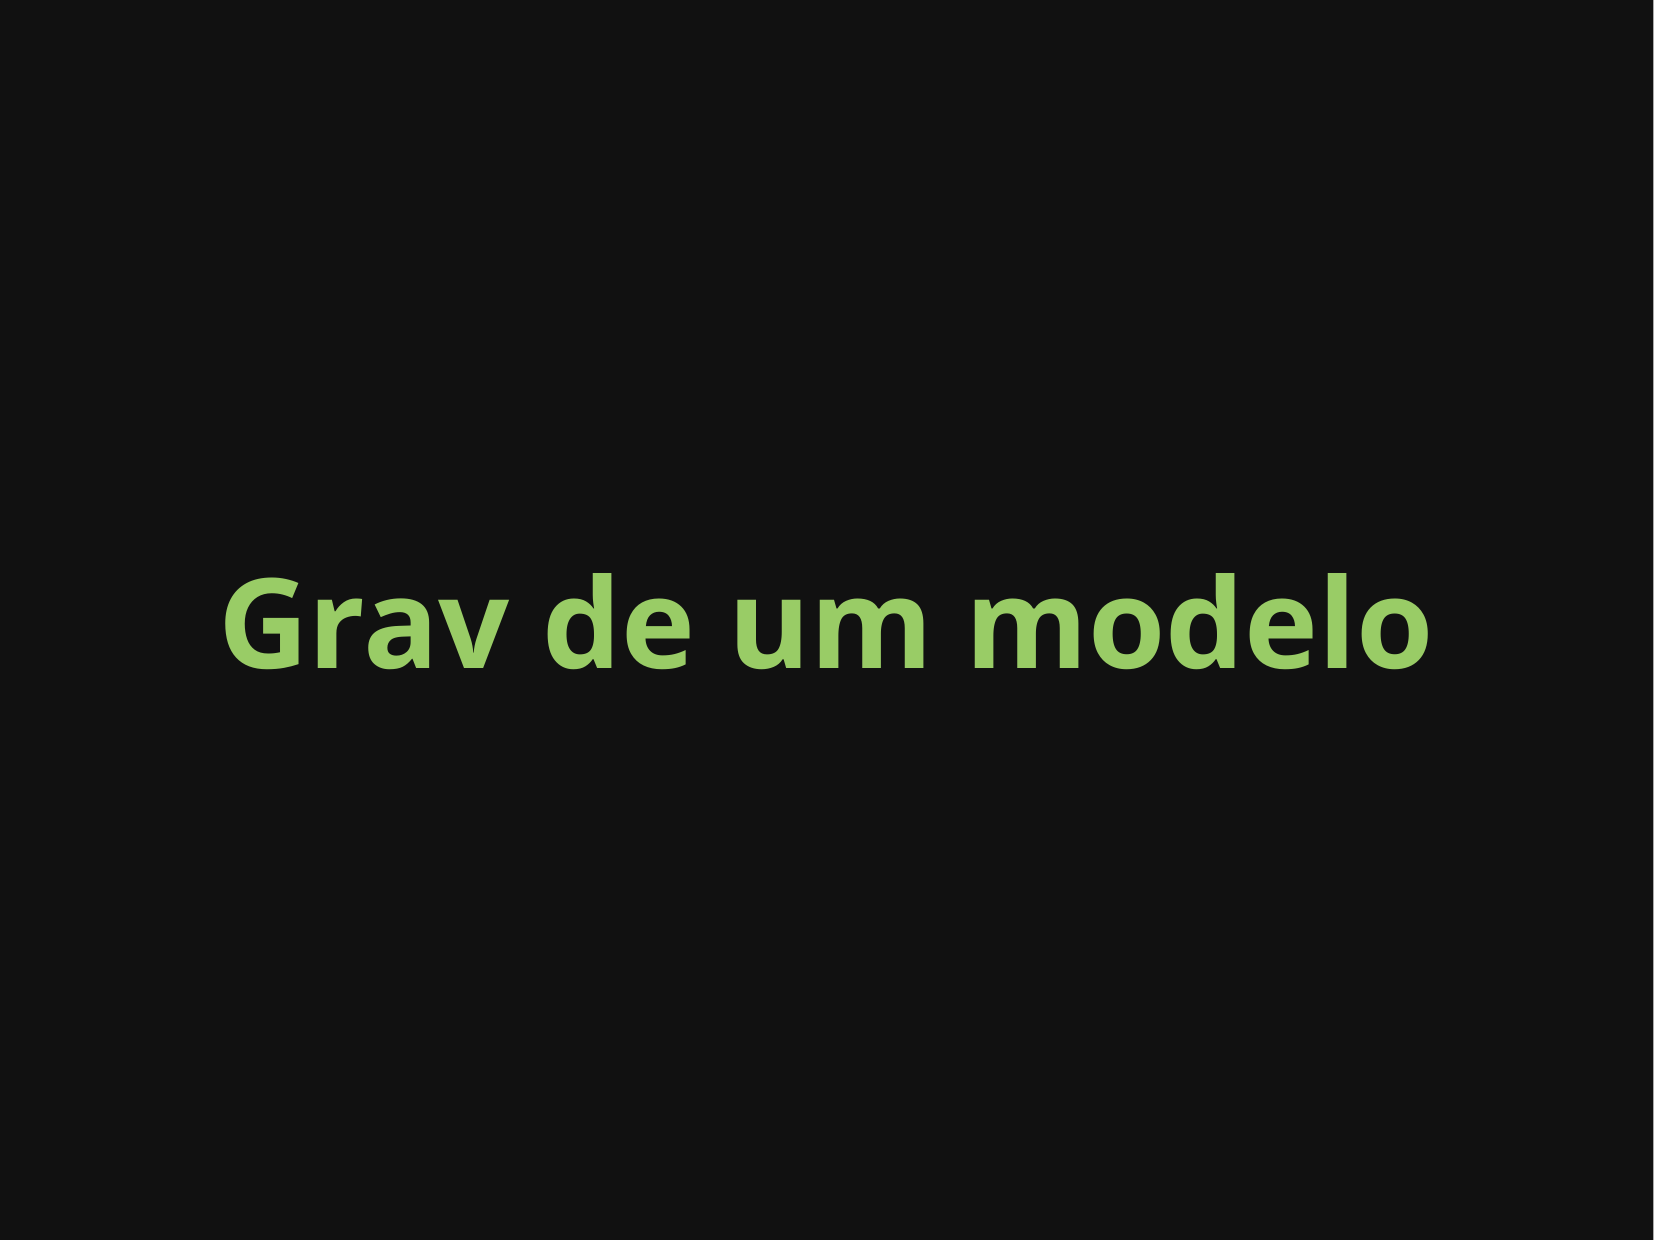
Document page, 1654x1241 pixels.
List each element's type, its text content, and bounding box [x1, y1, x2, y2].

title Grav de um modelo [82, 491, 1571, 749]
